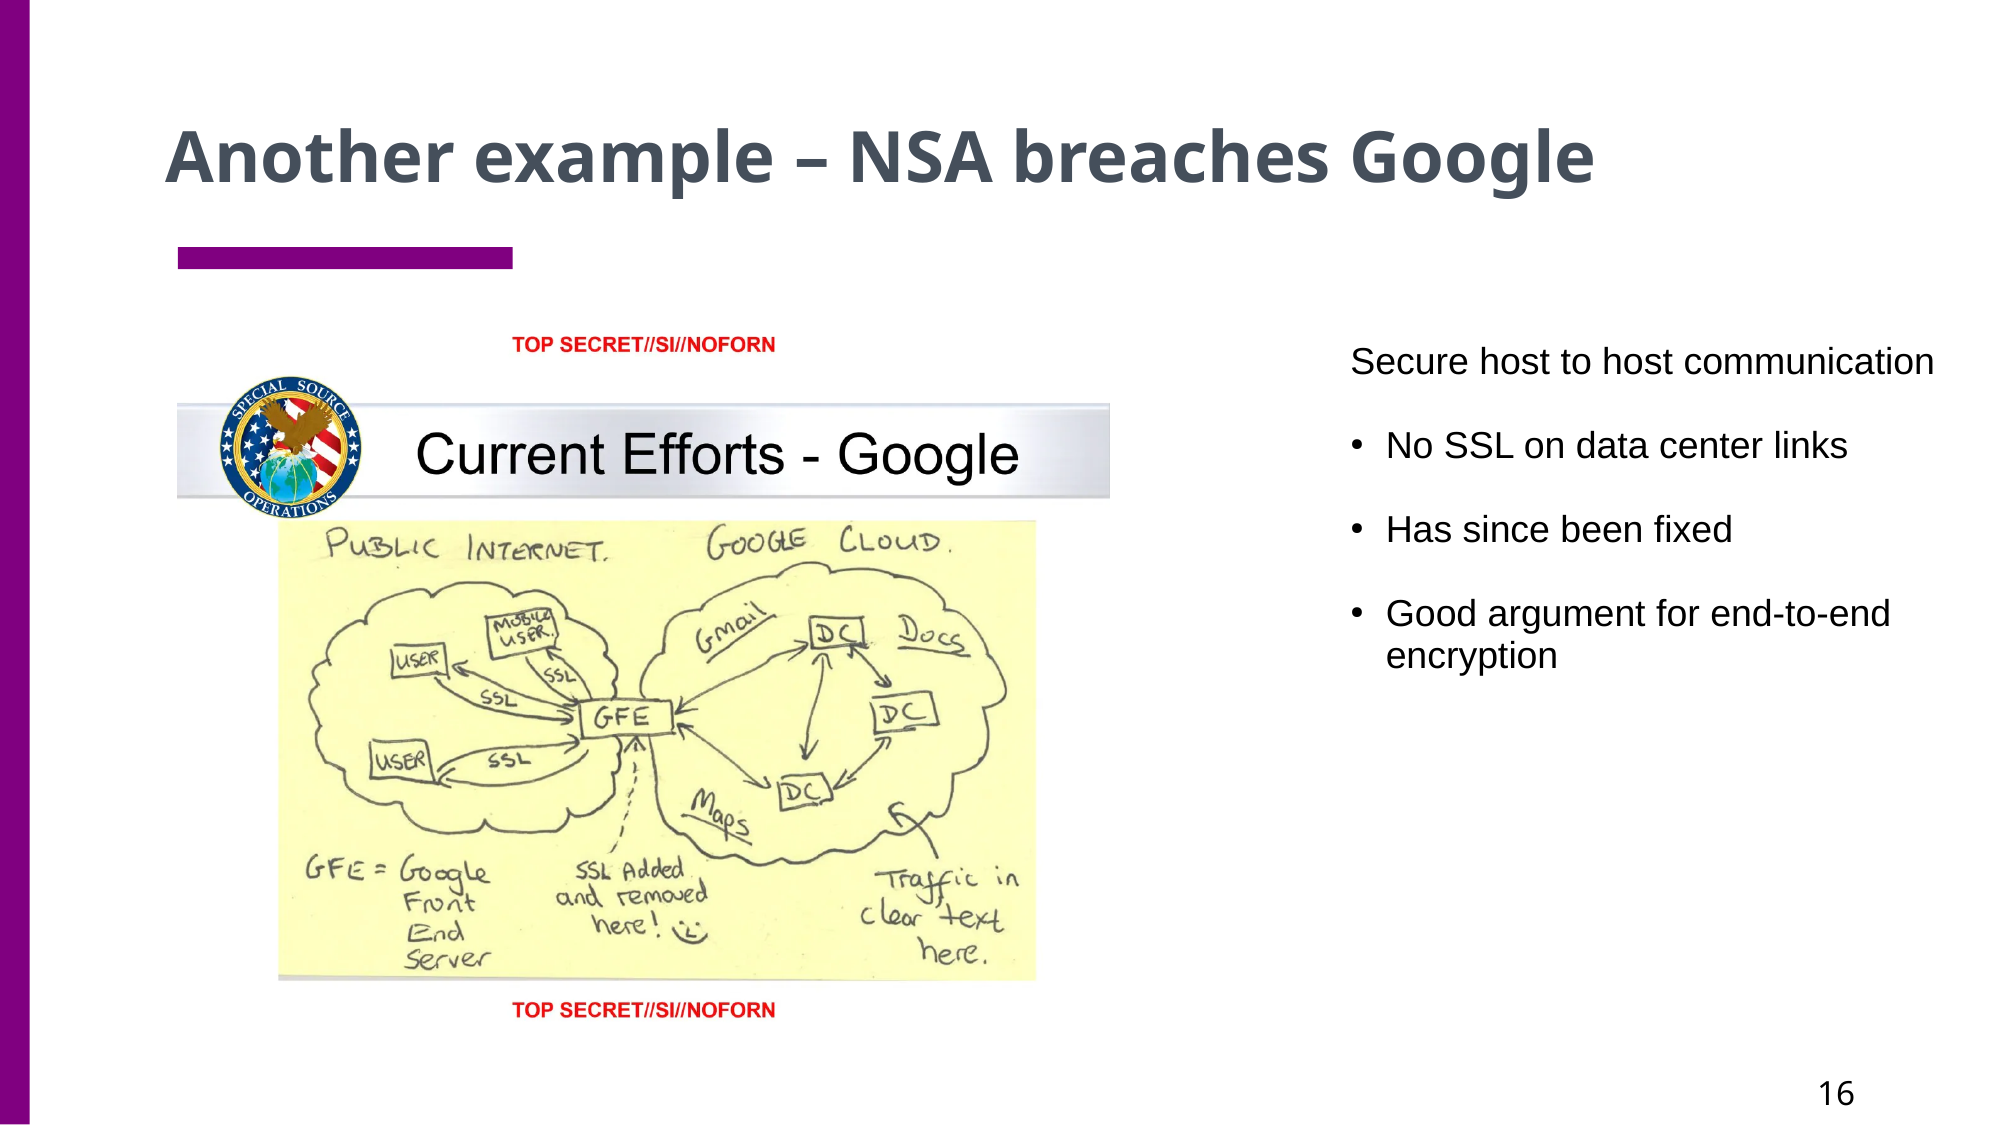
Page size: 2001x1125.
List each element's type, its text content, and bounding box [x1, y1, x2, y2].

text_box Another example – NSA breaches Google [151, 0, 1849, 212]
text_box Secure host to host communication No SSL on data center links Has since been fixed Good argument for end-to-end encryption [1335, 333, 1951, 684]
picture [177, 326, 1110, 1026]
